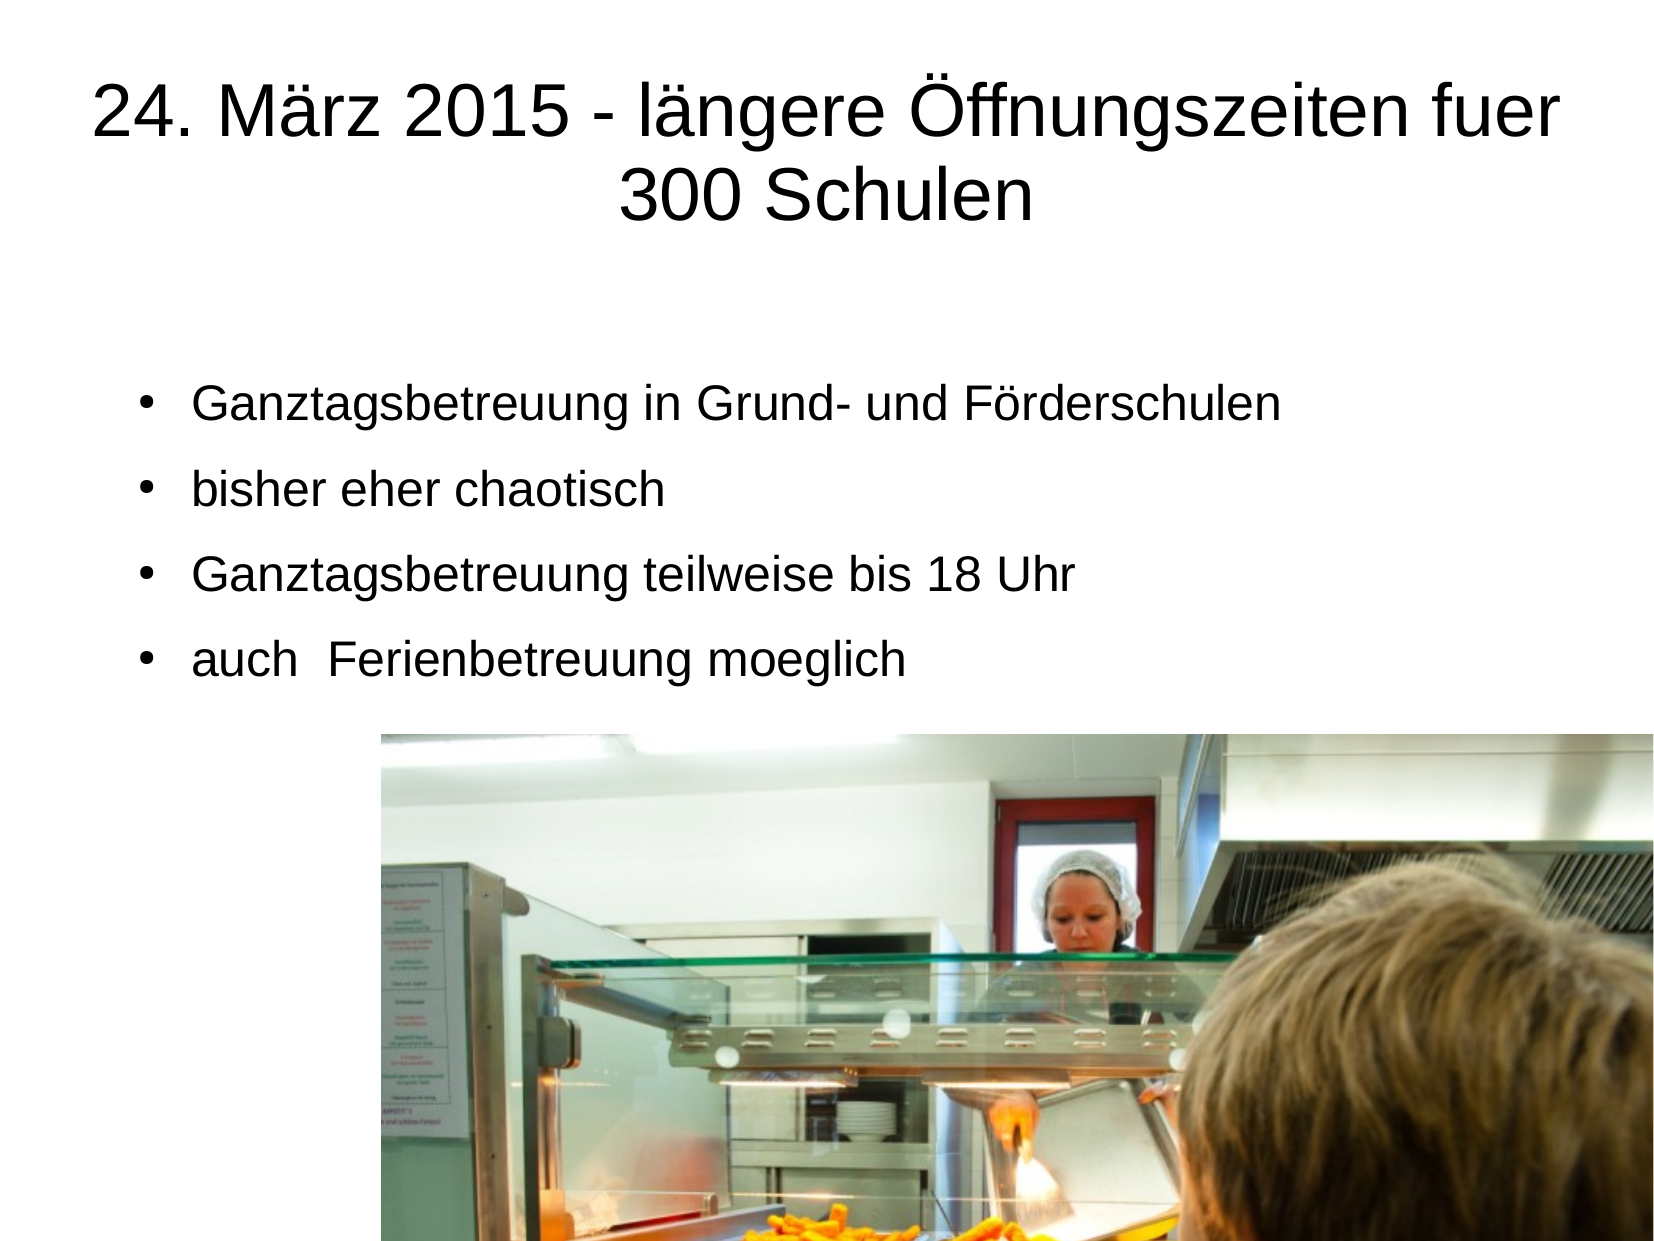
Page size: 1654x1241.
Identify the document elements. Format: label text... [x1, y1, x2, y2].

picture [381, 734, 1654, 1241]
list Ganztagsbetreuung in Grund- und Förderschulen bisher eher chaotisch Ganztagsbetreuung teilweise bis 18 Uhr auch Ferienbetreuung moeglich [82, 290, 1571, 1010]
title 24. März 2015 - längere Öffnungszeiten fuer 300 Schulen [82, 49, 1571, 257]
